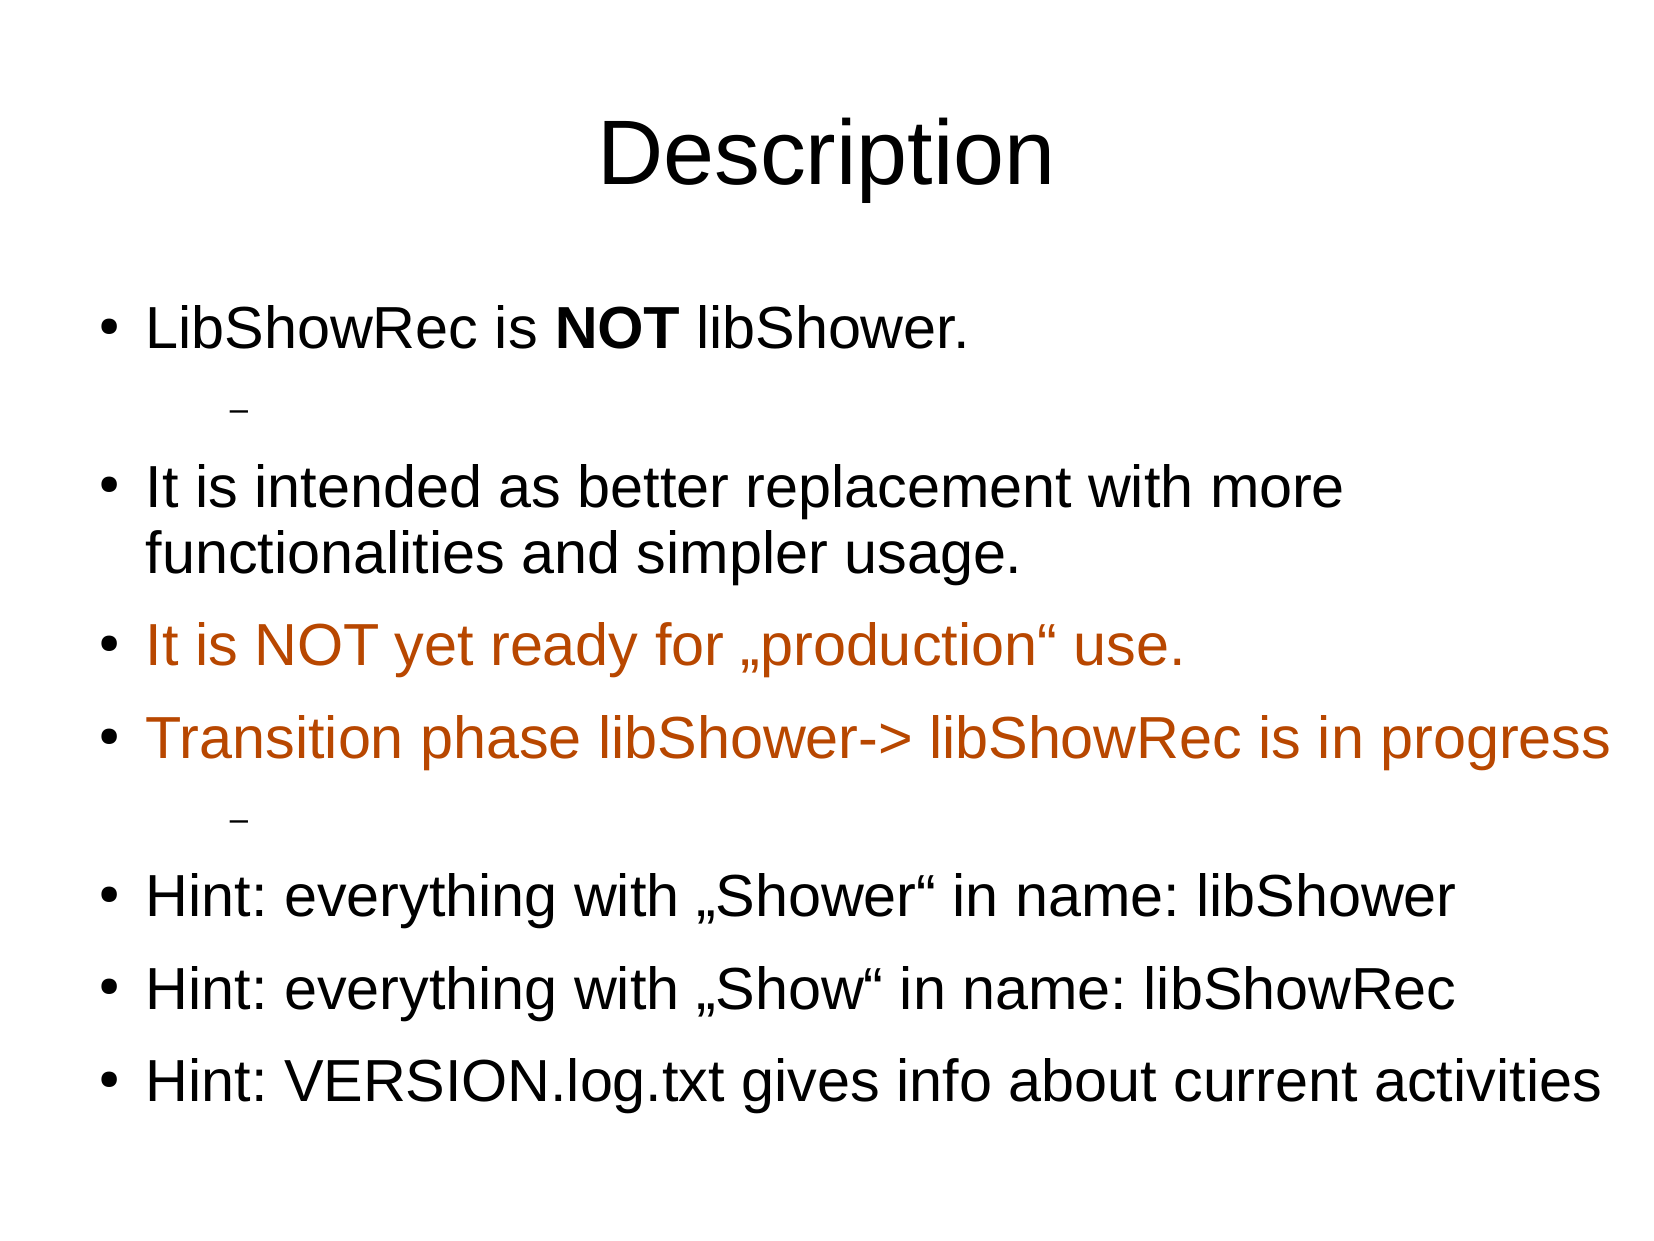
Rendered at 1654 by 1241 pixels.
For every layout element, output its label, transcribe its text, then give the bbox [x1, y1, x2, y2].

list LibShowRec is NOT libShower. It is intended as better replacement with more functionalities and simpler usage. It is NOT yet ready for „production“ use. Transition phase libShower-> libShowRec is in progress Hint: everything with „Shower“ in name: libShower Hint: everything with „Show“ in name: libShowRec Hint: VERSION.log.txt gives info about current activities [82, 295, 1625, 1211]
title Description [82, 49, 1571, 257]
